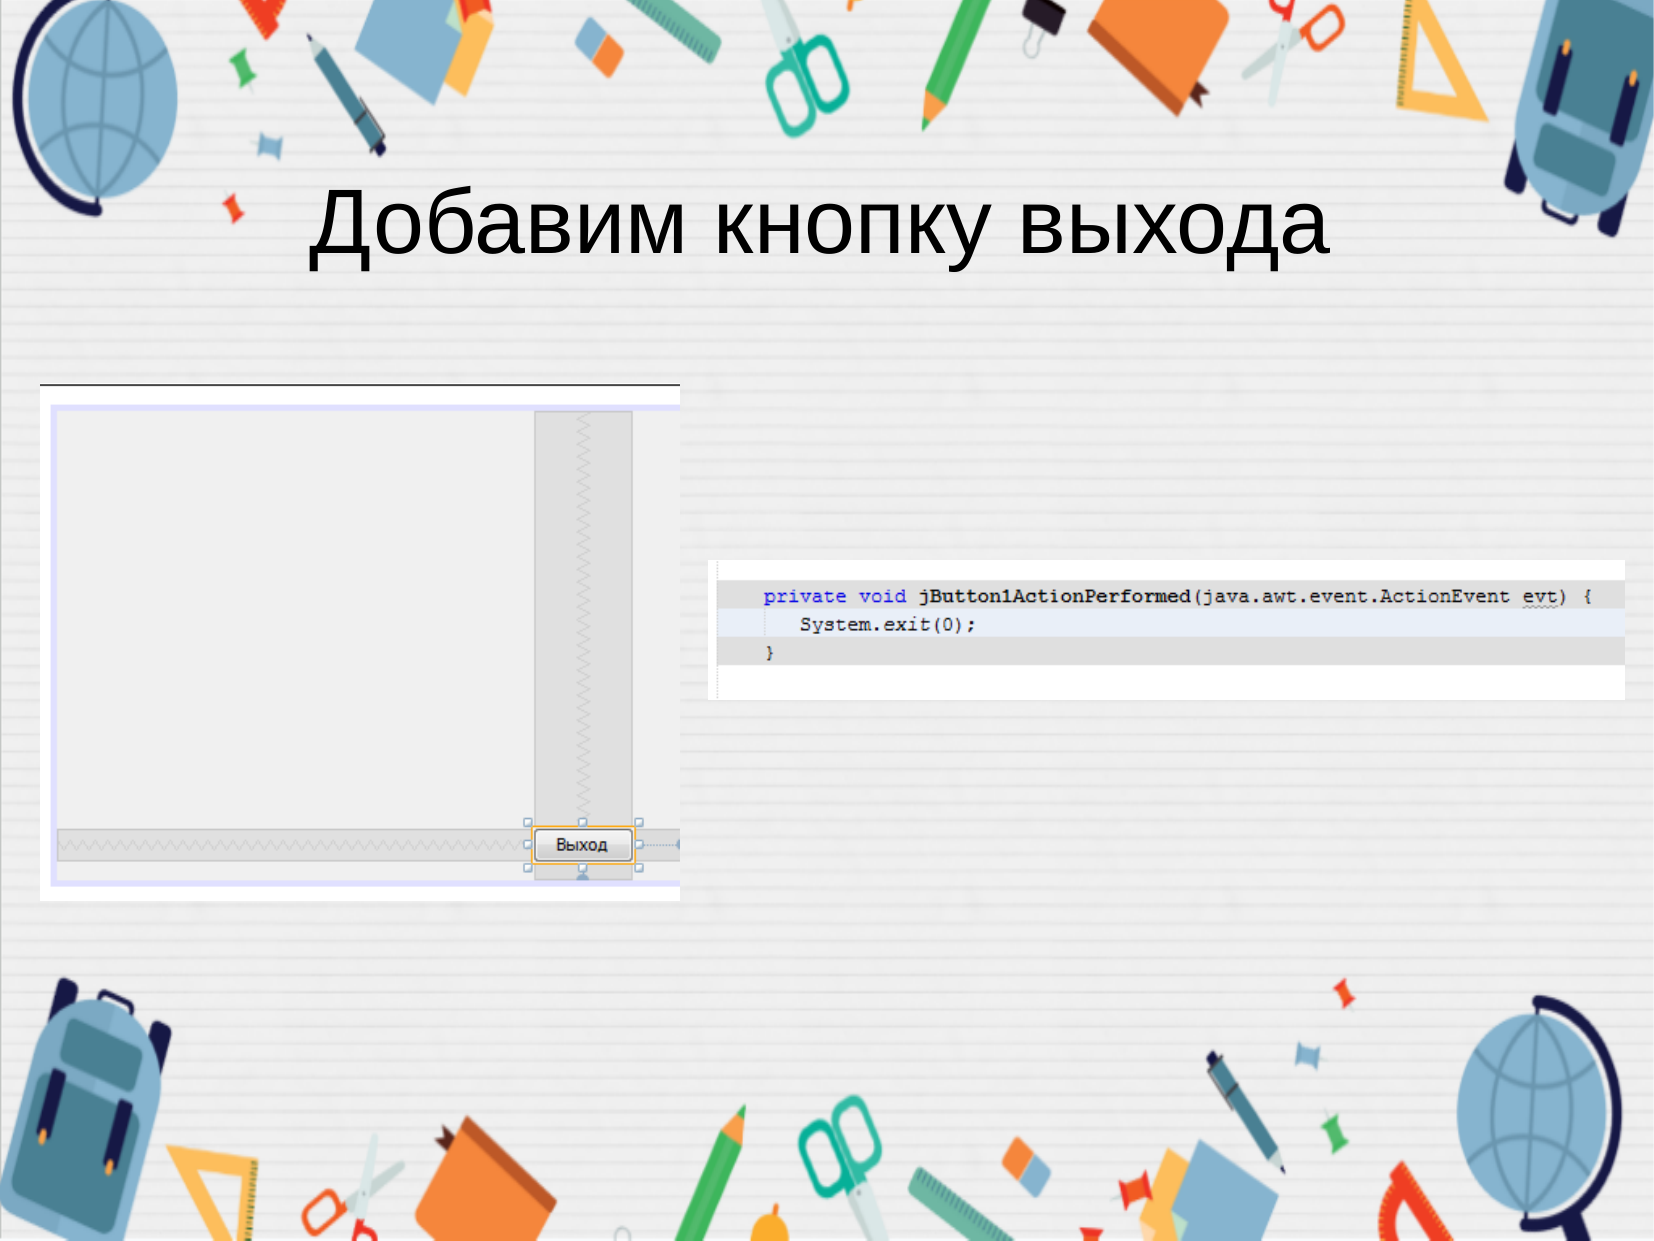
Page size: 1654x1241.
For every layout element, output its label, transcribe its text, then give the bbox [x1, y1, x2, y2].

picture [0, 0, 1654, 1241]
title Добавим кнопку выхода [76, 118, 1565, 326]
